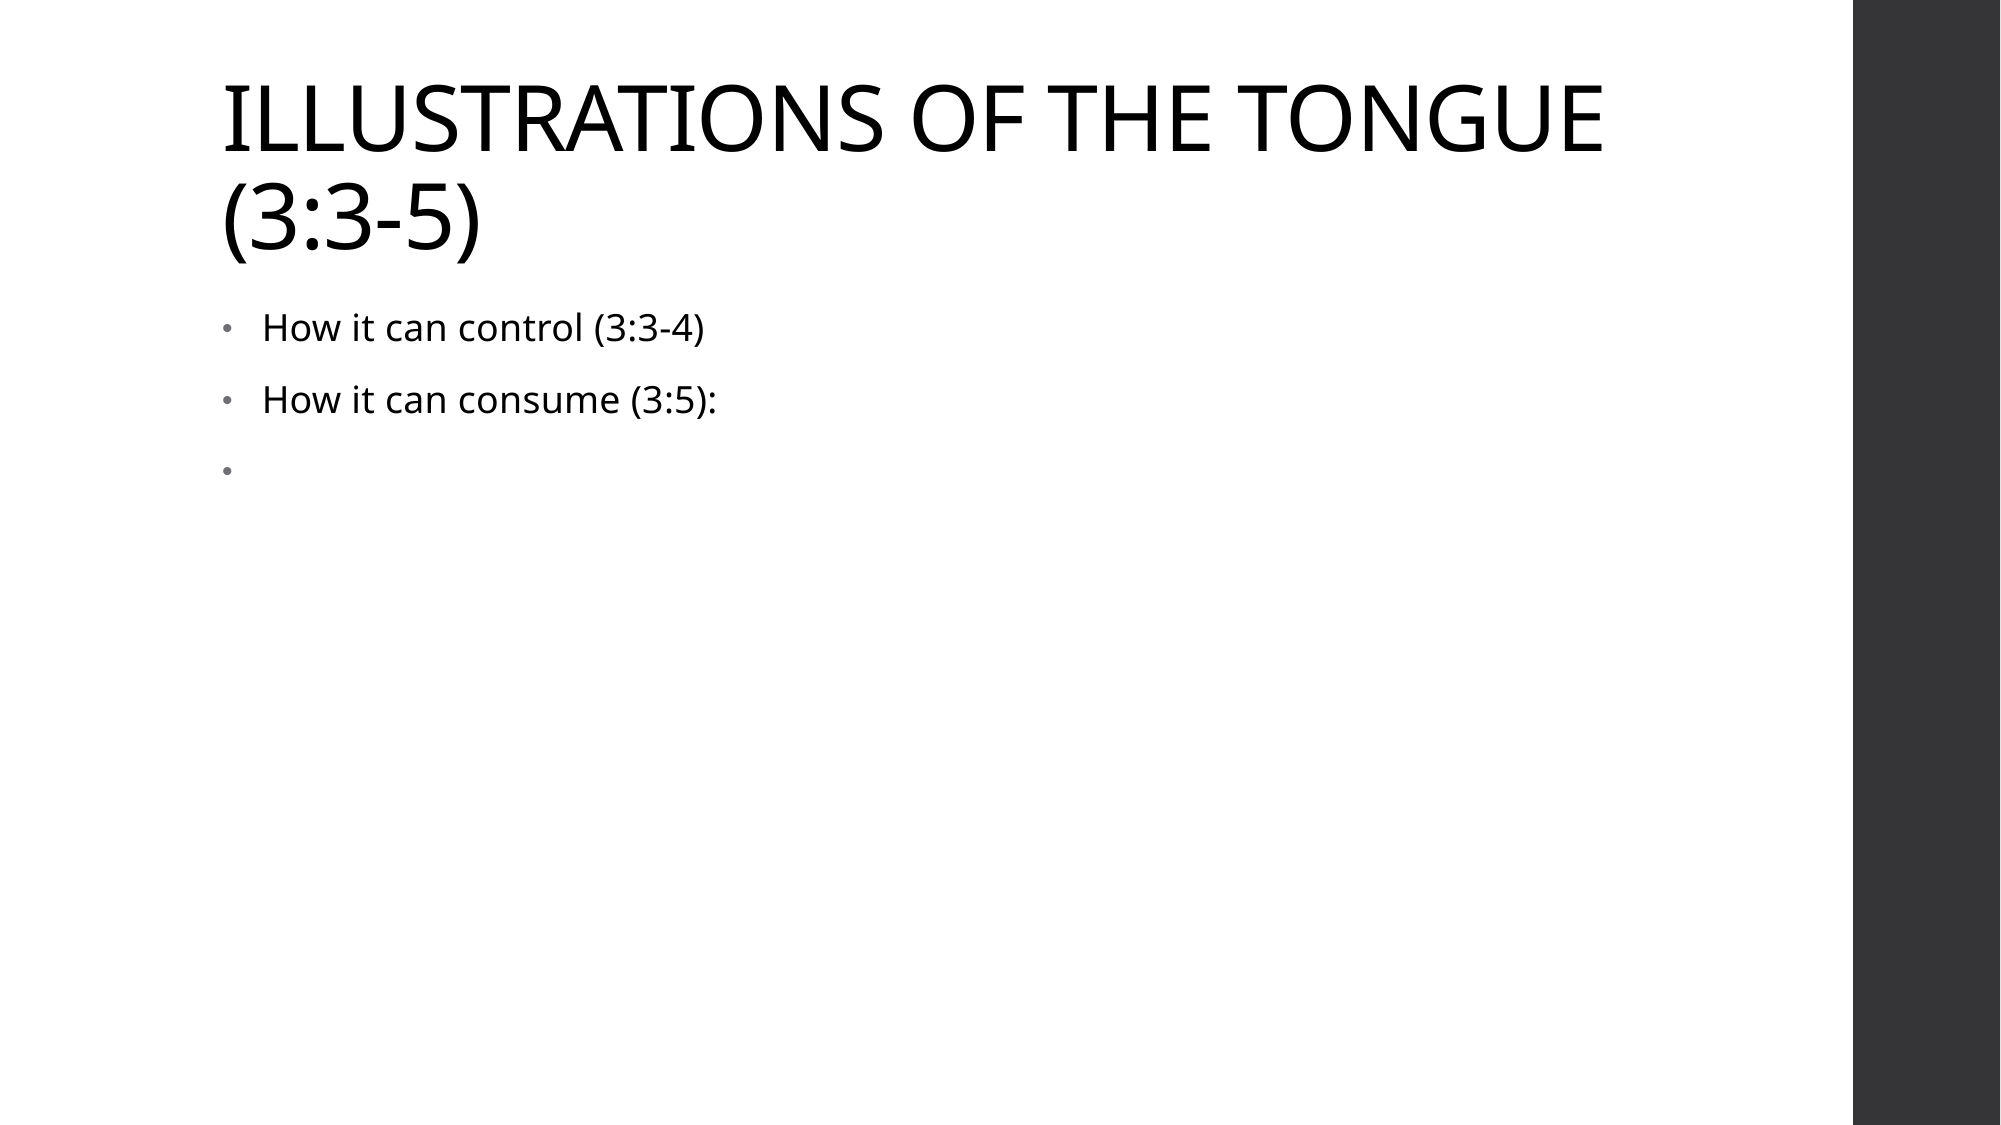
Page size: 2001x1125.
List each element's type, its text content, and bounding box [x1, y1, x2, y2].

title ILLUSTRATIONS OF THE TONGUE (3:3-5) [206, 60, 1797, 278]
list How it can control (3:3-4) How it can consume (3:5): [206, 299, 1617, 1014]
